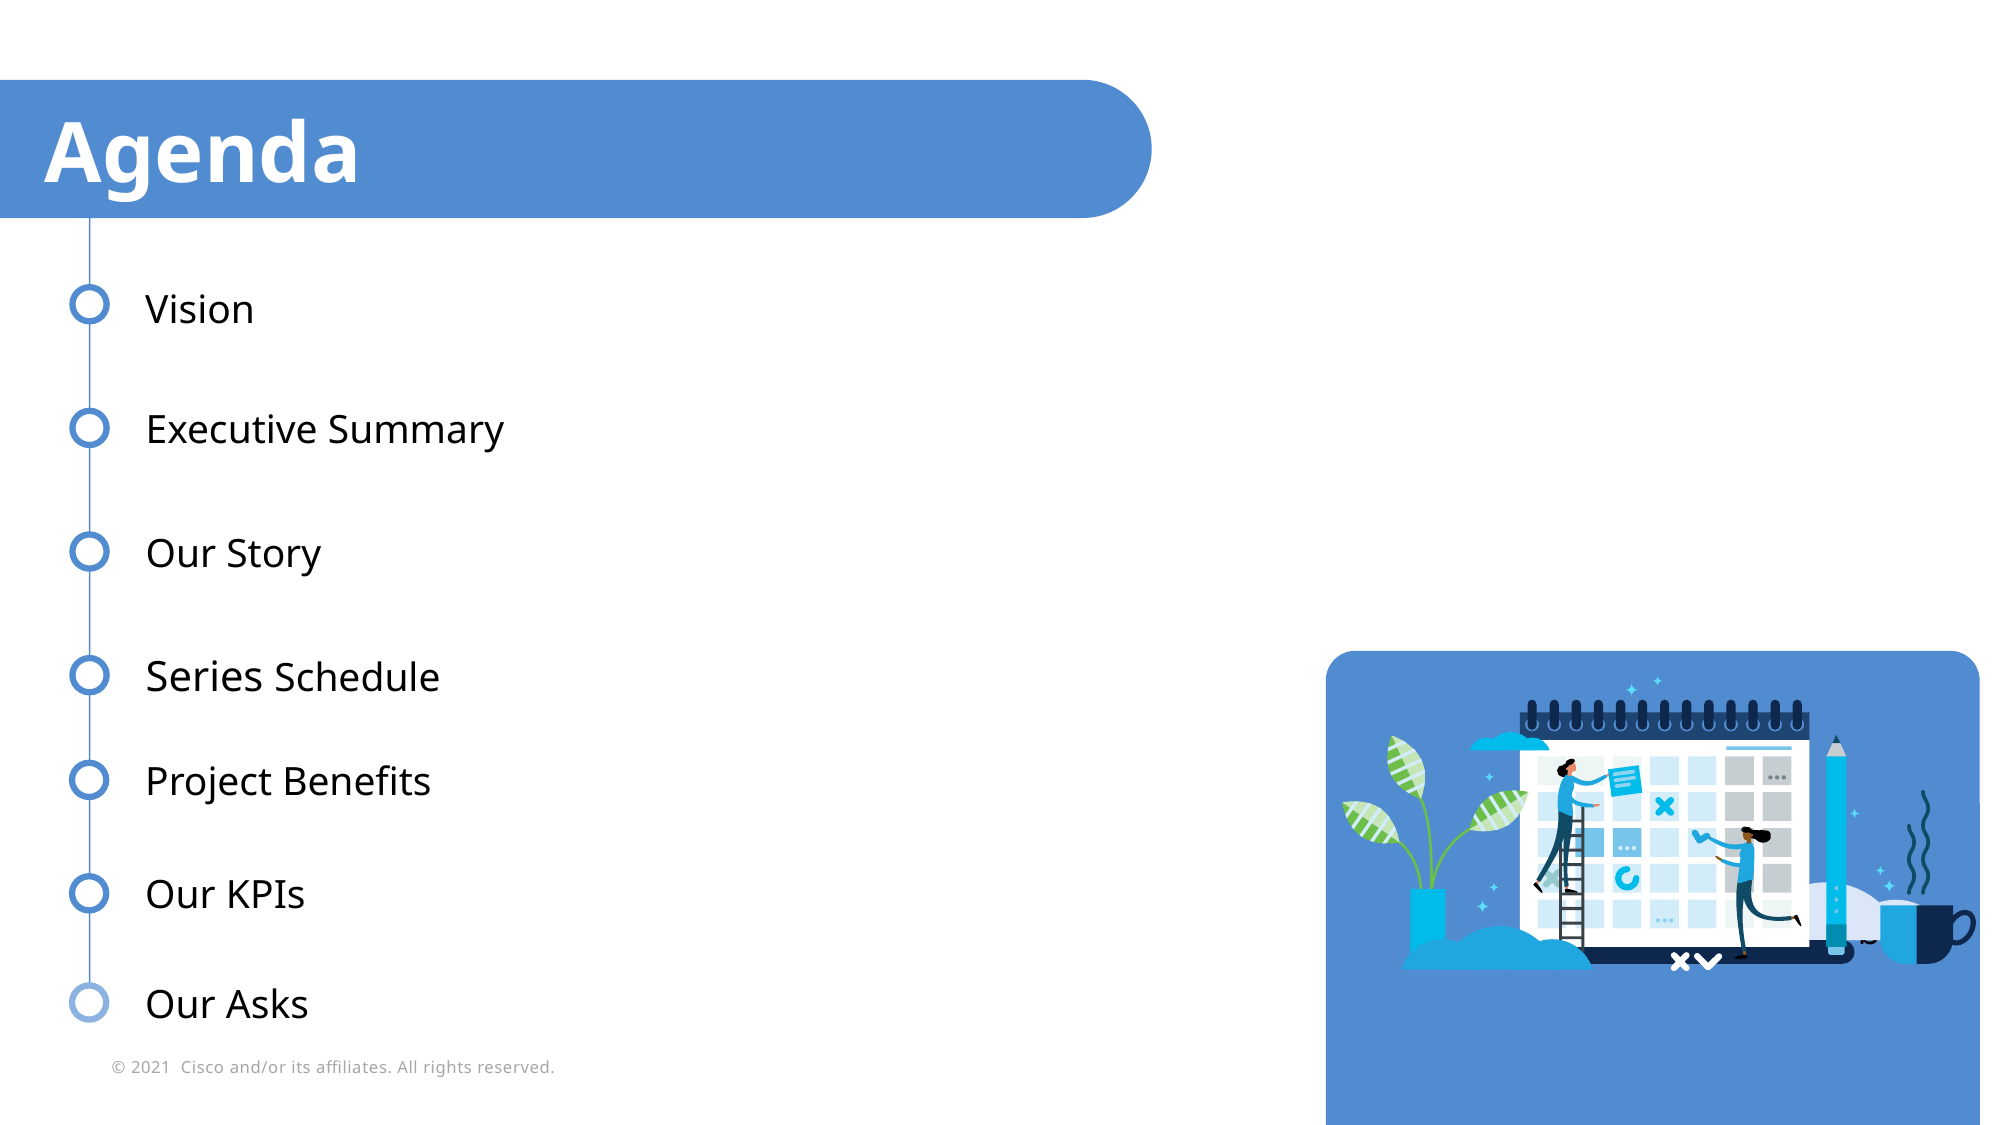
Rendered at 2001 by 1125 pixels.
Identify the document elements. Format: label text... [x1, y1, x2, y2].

text_box [72, 410, 107, 446]
text_box [71, 985, 107, 1020]
text_box [71, 876, 107, 911]
text_box Project Benefits [145, 756, 1050, 804]
text_box [72, 287, 107, 322]
text_box Agenda [44, 98, 1050, 199]
text_box [72, 658, 107, 693]
text_box Vision [145, 284, 1050, 332]
text_box Agenda [65, 132, 80, 157]
text_box [1327, 652, 1978, 1125]
text_box [72, 534, 107, 569]
text_box [71, 762, 107, 798]
text_box [0, 81, 1150, 216]
text_box Our Asks [145, 979, 1050, 1027]
text_box Series Schedule [145, 650, 1051, 701]
text_box Our Story [145, 528, 1051, 576]
text_box Our KPIs [145, 869, 1050, 917]
text_box Executive Summary [145, 404, 1051, 452]
text_box Agenda [118, 146, 137, 173]
text_box b [1880, 899, 1920, 905]
